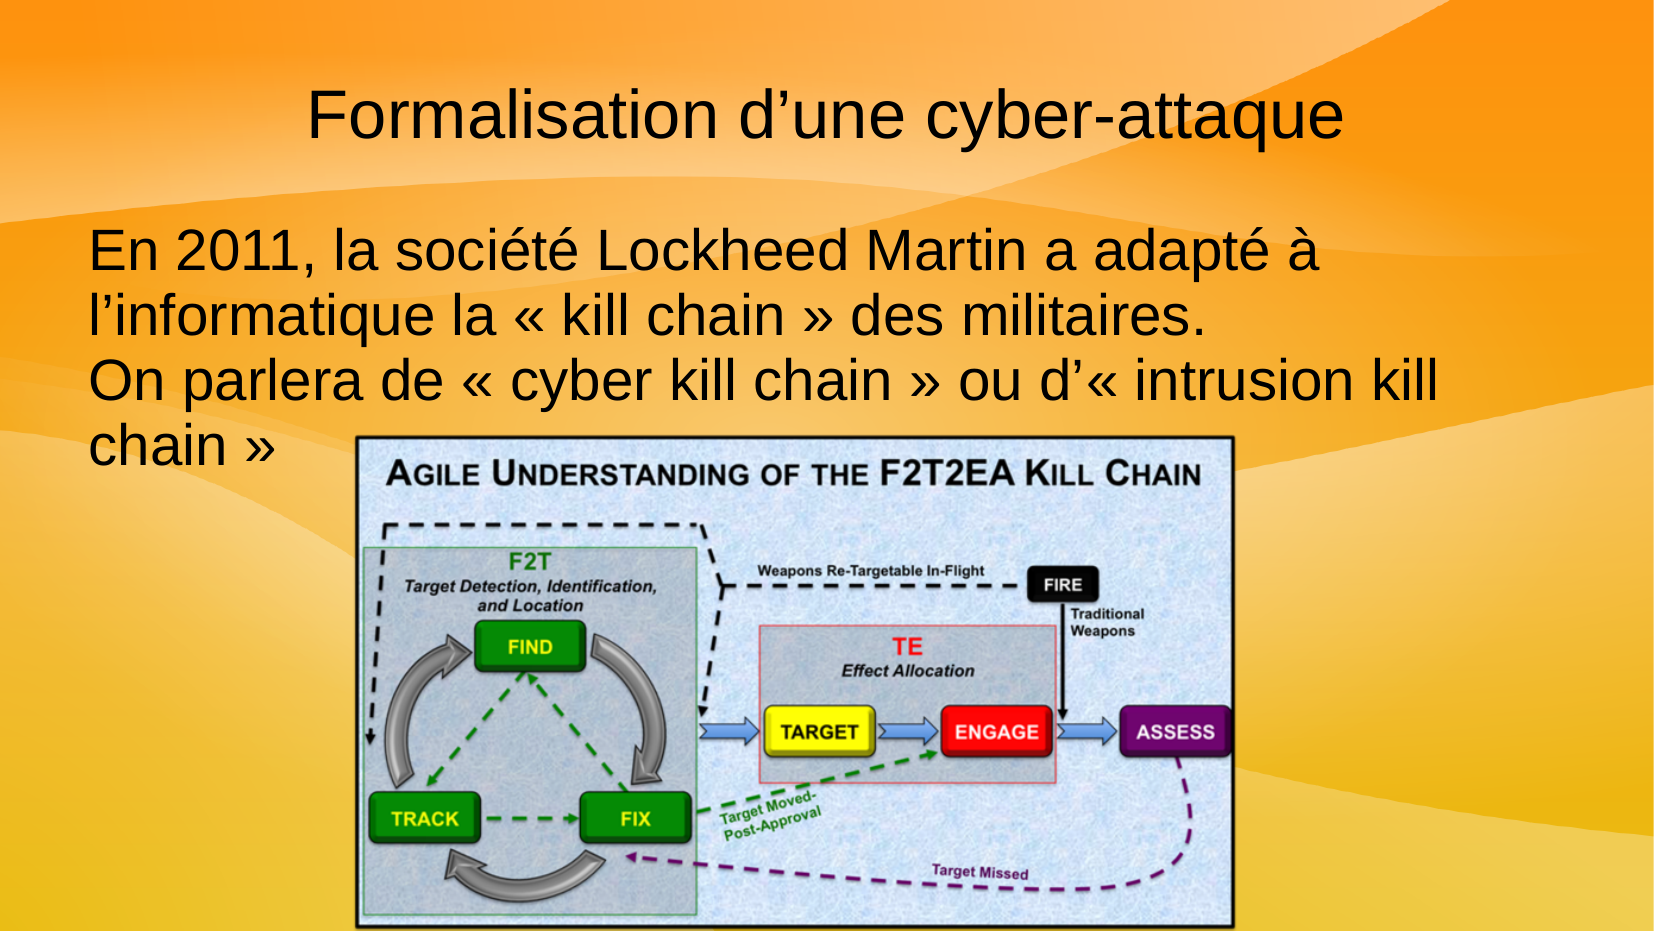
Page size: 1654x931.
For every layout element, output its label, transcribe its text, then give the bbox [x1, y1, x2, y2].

subtitle En 2011, la société Lockheed Martin a adapté à l’informatique la « kill chain » des militaires. On parlera de « cyber kill chain » ou d’« intrusion kill chain » [88, 217, 1577, 916]
title Formalisation d’une cyber-attaque [82, 37, 1571, 193]
picture [0, 0, 1654, 931]
